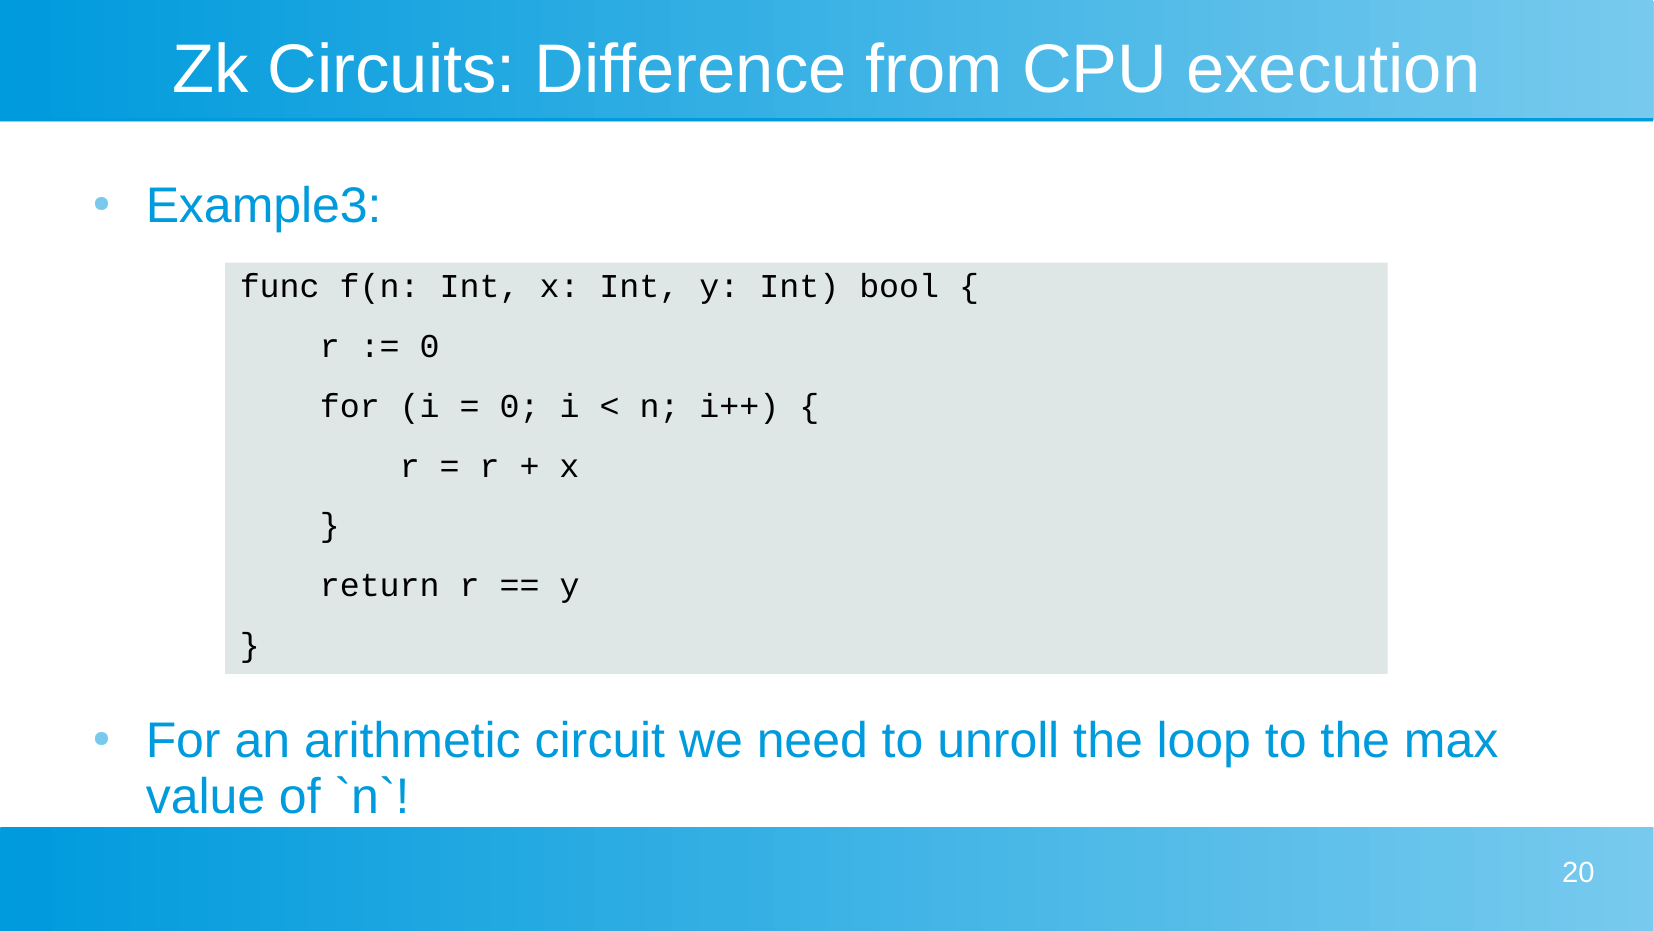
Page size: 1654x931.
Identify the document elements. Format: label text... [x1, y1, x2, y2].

title Zk Circuits: Difference from CPU execution [59, 29, 1595, 108]
list For an arithmetic circuit we need to unroll the loop to the max value of `n`! [75, 712, 1611, 826]
list Example3: [75, 177, 1611, 712]
text_box func f(n: Int, x: Int, y: Int) bool { r := 0 for (i = 0; i < n; i++) { r = r + x } return r == y } [225, 262, 1388, 674]
